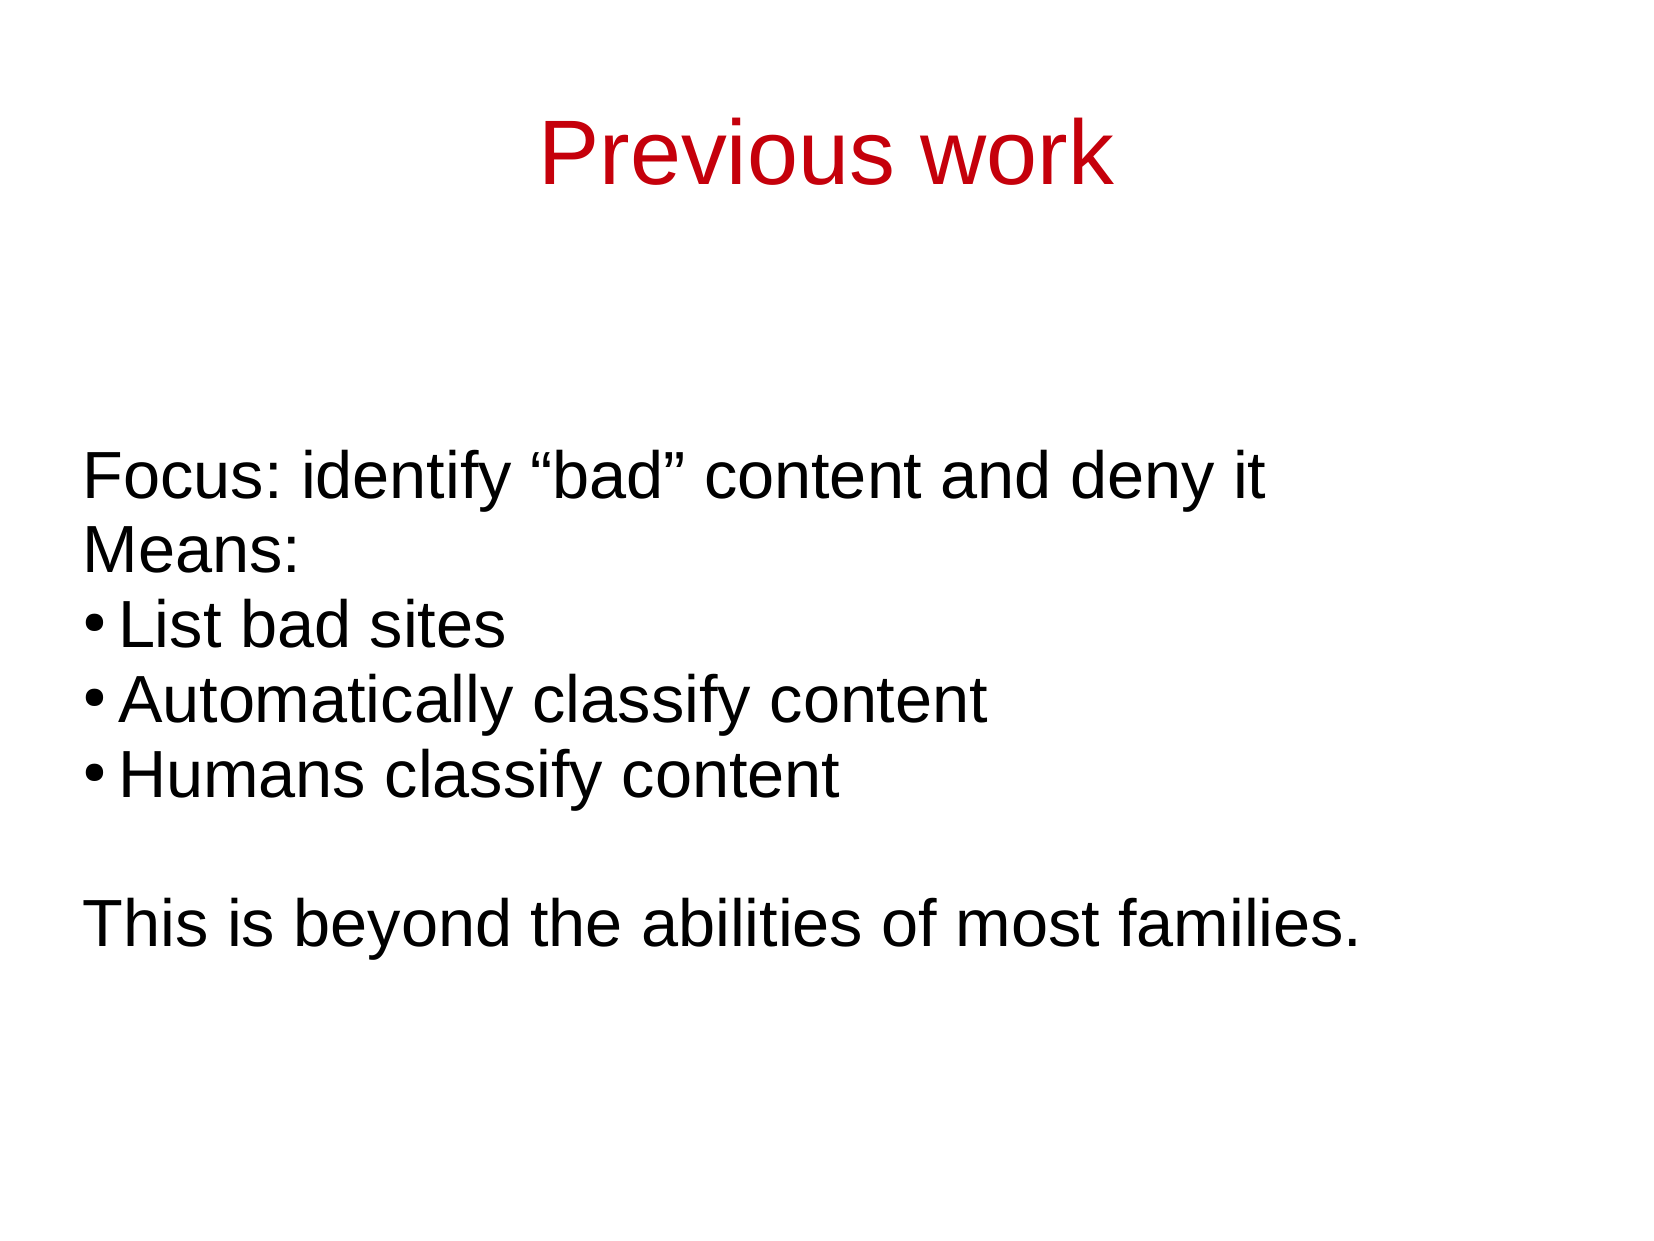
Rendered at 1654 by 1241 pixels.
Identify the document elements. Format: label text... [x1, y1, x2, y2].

subtitle Focus: identify “bad” content and deny it Means: List bad sites Automatically classify content Humans classify content This is beyond the abilities of most families. [82, 290, 1571, 1109]
title Previous work [82, 49, 1571, 257]
